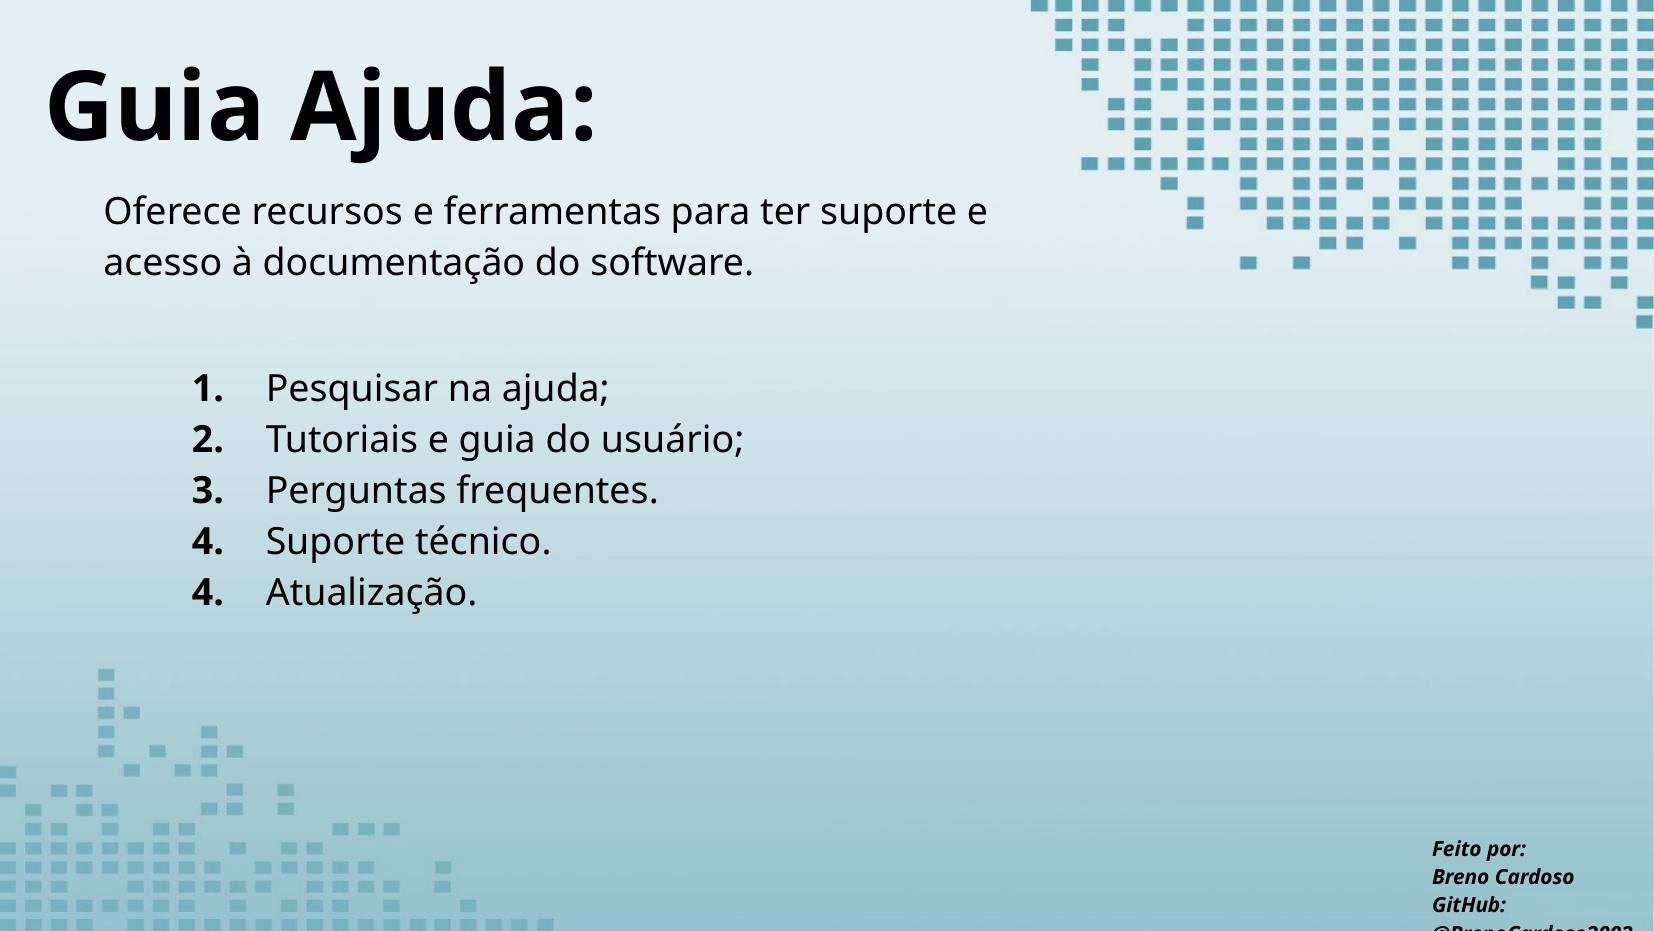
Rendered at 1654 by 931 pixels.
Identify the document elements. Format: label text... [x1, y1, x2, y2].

text_box Guia Ajuda: [29, 29, 916, 178]
text_box 1. Pesquisar na ajuda; 2. Tutoriais e guia do usuário; 3. Perguntas frequentes. 4. Suporte técnico. 4. Atualização. [177, 354, 1241, 709]
picture [0, 0, 1654, 931]
text_box Oferece recursos e ferramentas para ter suporte e acesso à documentação do software. [88, 177, 1063, 296]
text_box Feito por: Breno Cardoso GitHub: @BrenoCardoso2002 [1417, 826, 1654, 931]
